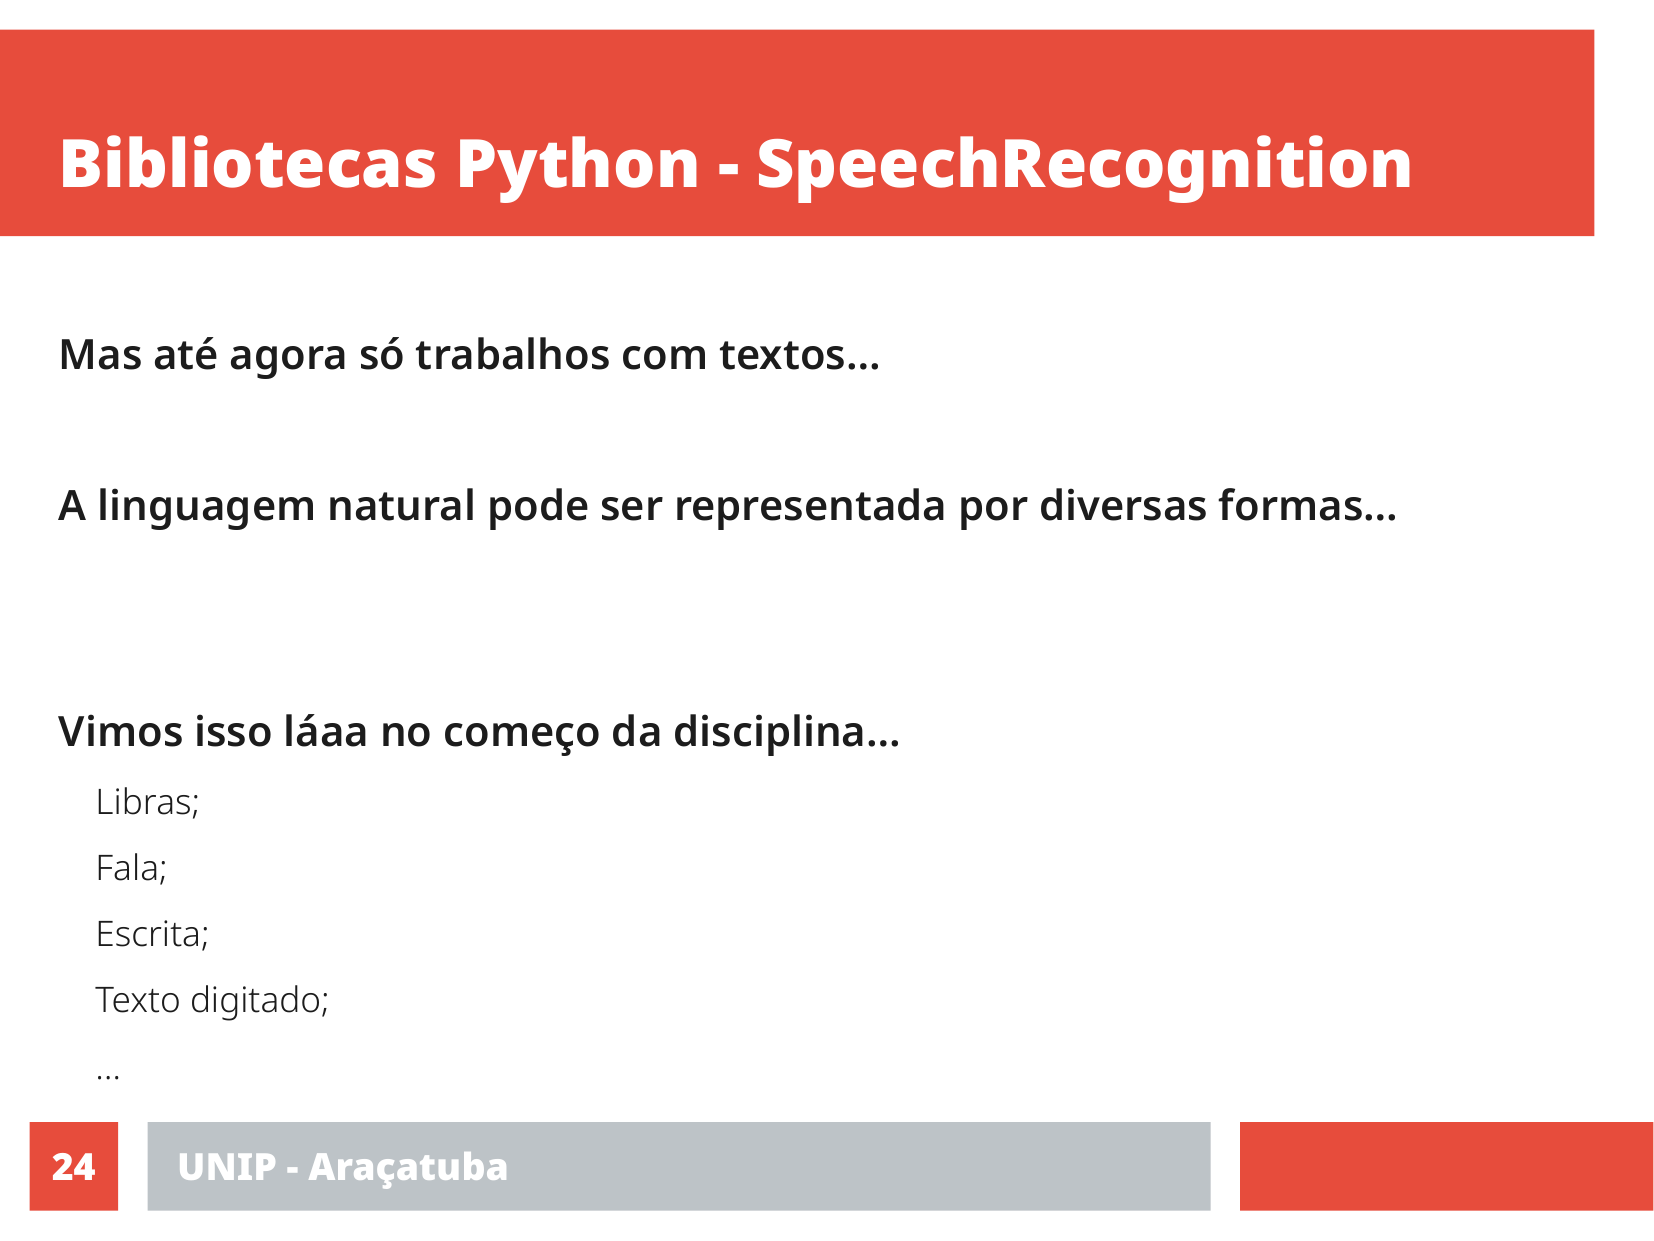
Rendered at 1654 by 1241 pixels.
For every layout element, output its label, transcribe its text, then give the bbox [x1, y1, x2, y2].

list Mas até agora só trabalhos com textos… A linguagem natural pode ser representada por diversas formas… Vimos isso láaa no começo da disciplina… Libras; Fala; Escrita; Texto digitado; … [59, 324, 1565, 1093]
title Bibliotecas Python - SpeechRecognition [59, 59, 1595, 207]
